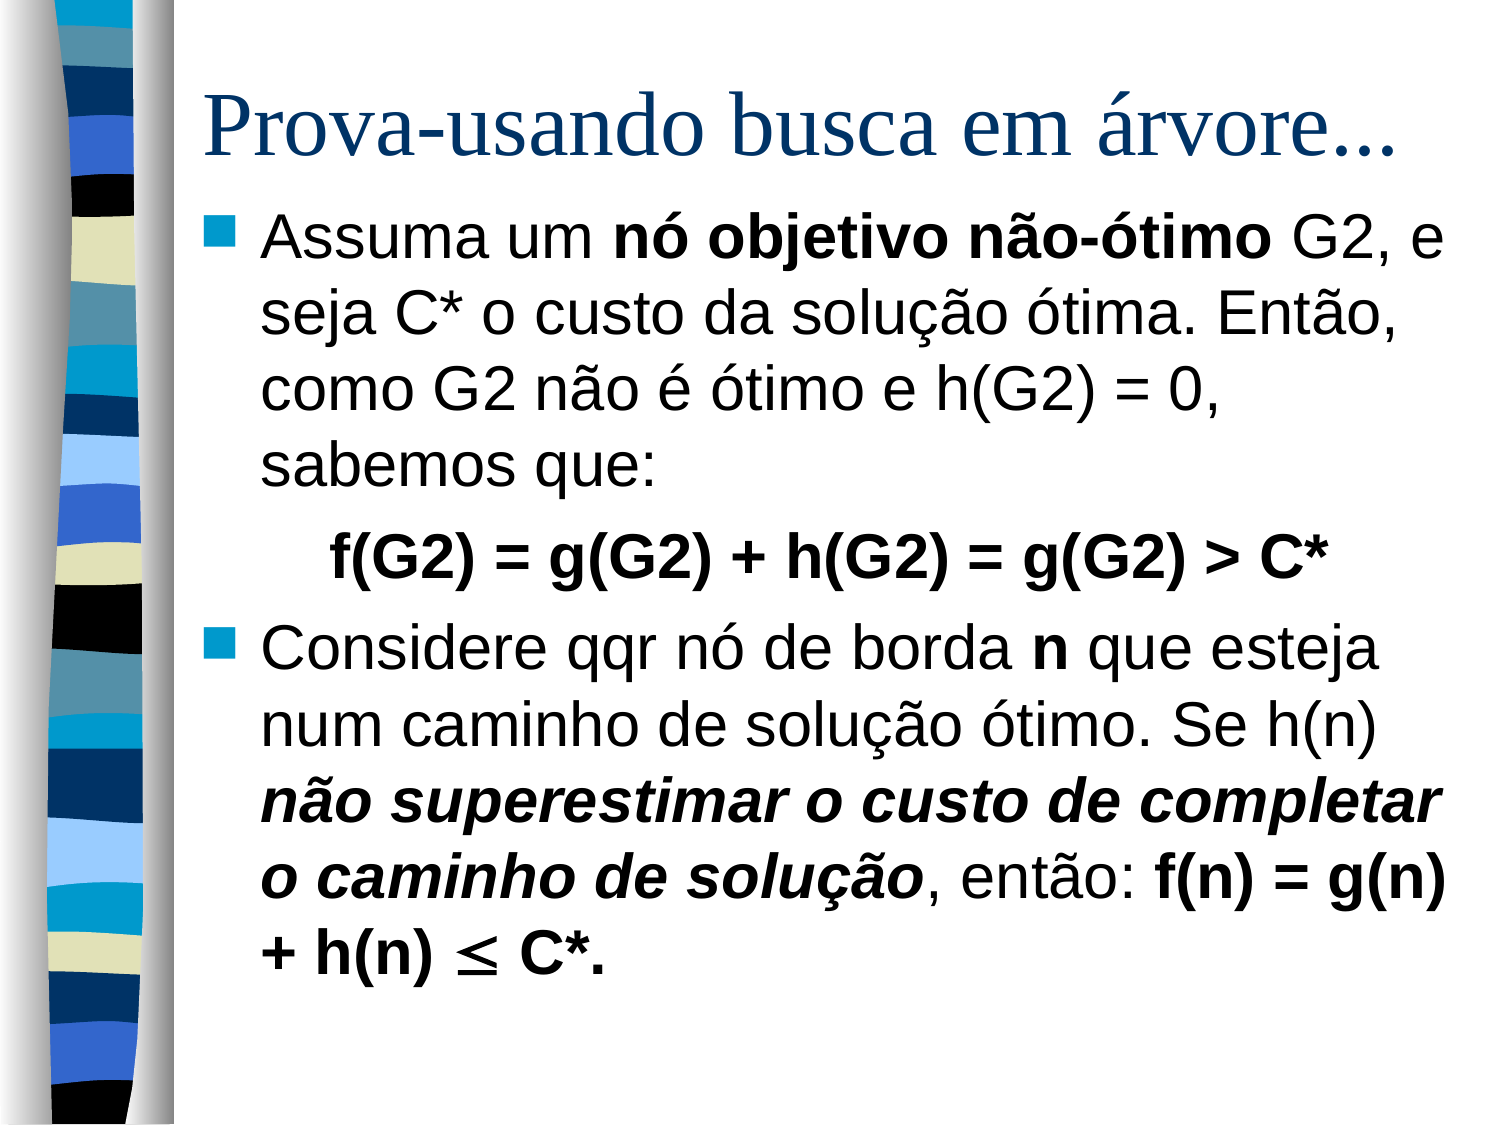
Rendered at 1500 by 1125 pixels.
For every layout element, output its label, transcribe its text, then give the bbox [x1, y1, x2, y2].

list Assuma um nó objetivo não-ótimo G2, e seja C* o custo da solução ótima. Então, como G2 não é ótimo e h(G2) = 0, sabemos que: f(G2) = g(G2) + h(G2) = g(G2) > C* Considere qqr nó de borda n que esteja num caminho de solução ótimo. Se h(n) não superestimar o custo de completar o caminho de solução, então: f(n) = g(n) + h(n)  C*. [192, 187, 1468, 1000]
title Prova-usando busca em árvore... [187, 56, 1463, 182]
